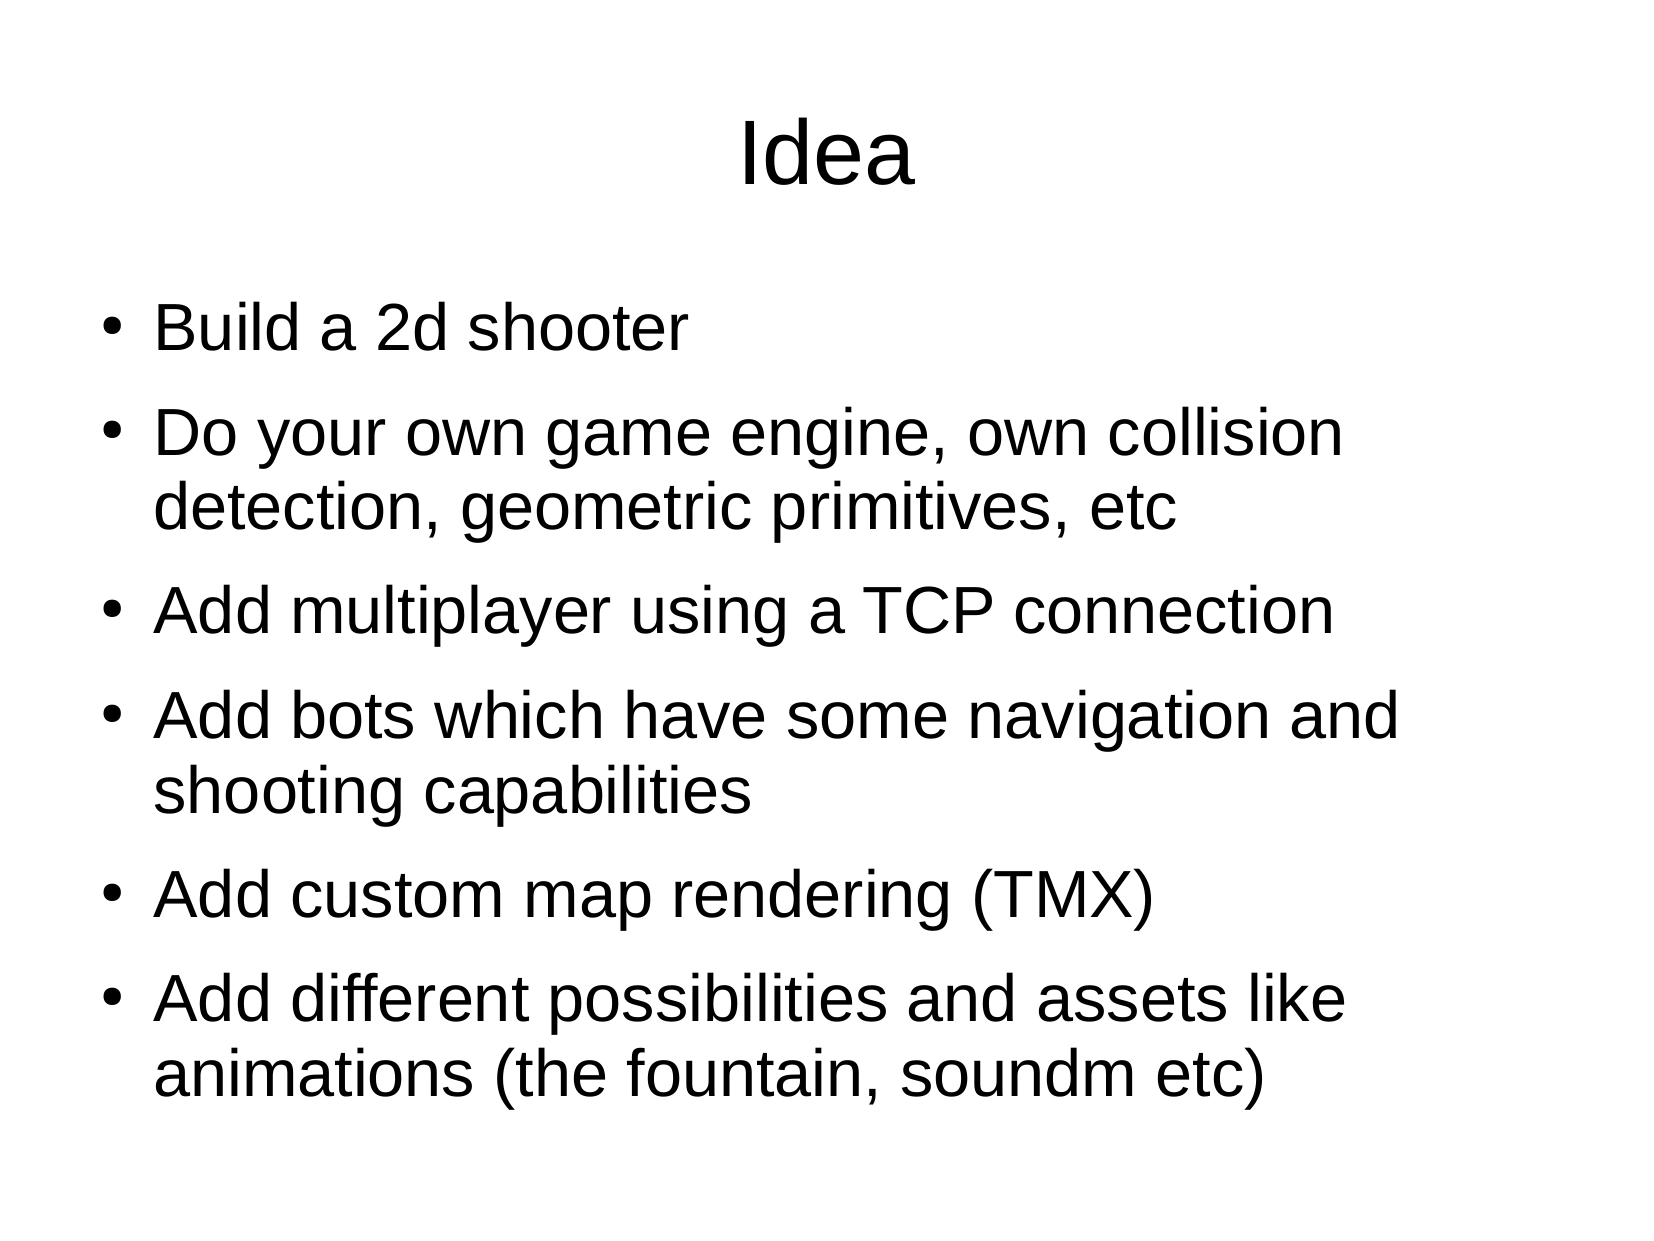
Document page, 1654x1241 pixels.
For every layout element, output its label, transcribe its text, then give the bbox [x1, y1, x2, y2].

list Build a 2d shooter Do your own game engine, own collision detection, geometric primitives, etc Add multiplayer using a TCP connection Add bots which have some navigation and shooting capabilities Add custom map rendering (TMX) Add different possibilities and assets like animations (the fountain, soundm etc) [82, 290, 1571, 1109]
title Idea [82, 49, 1571, 257]
